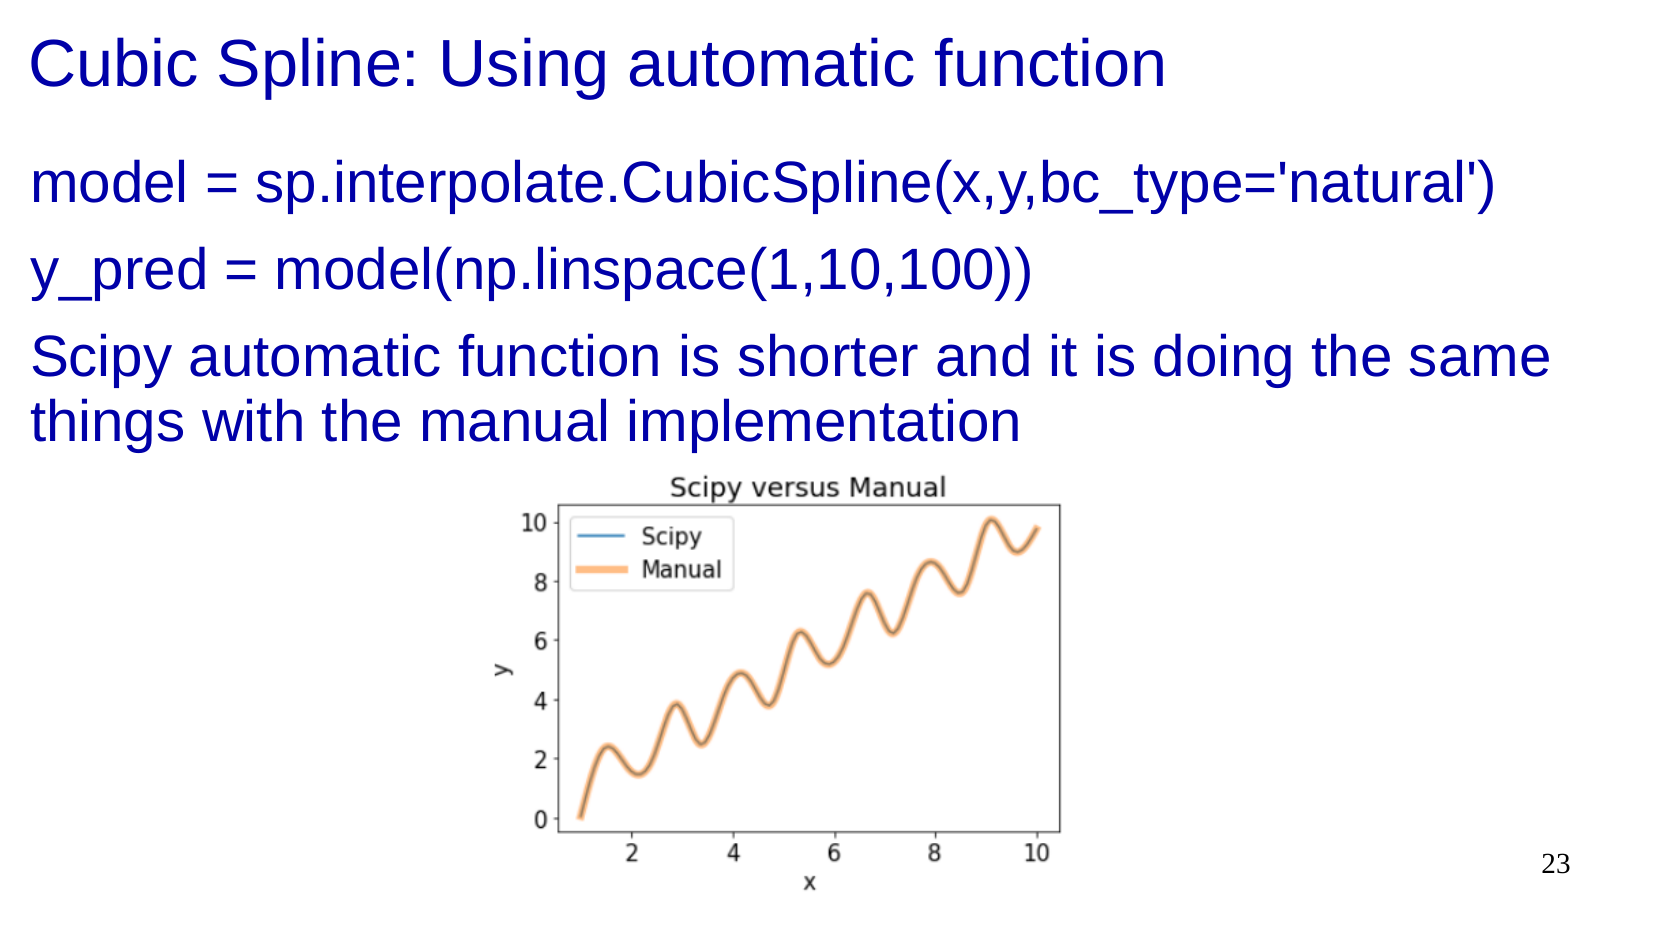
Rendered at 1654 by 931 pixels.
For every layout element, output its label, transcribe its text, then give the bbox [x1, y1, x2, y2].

list model = sp.interpolate.CubicSpline(x,y,bc_type='natural') y_pred = model(np.linspace(1,10,100)) Scipy automatic function is shorter and it is doing the same things with the manual implementation [30, 150, 1645, 916]
picture [480, 464, 1066, 898]
title Cubic Spline: Using automatic function [28, 21, 1626, 106]
